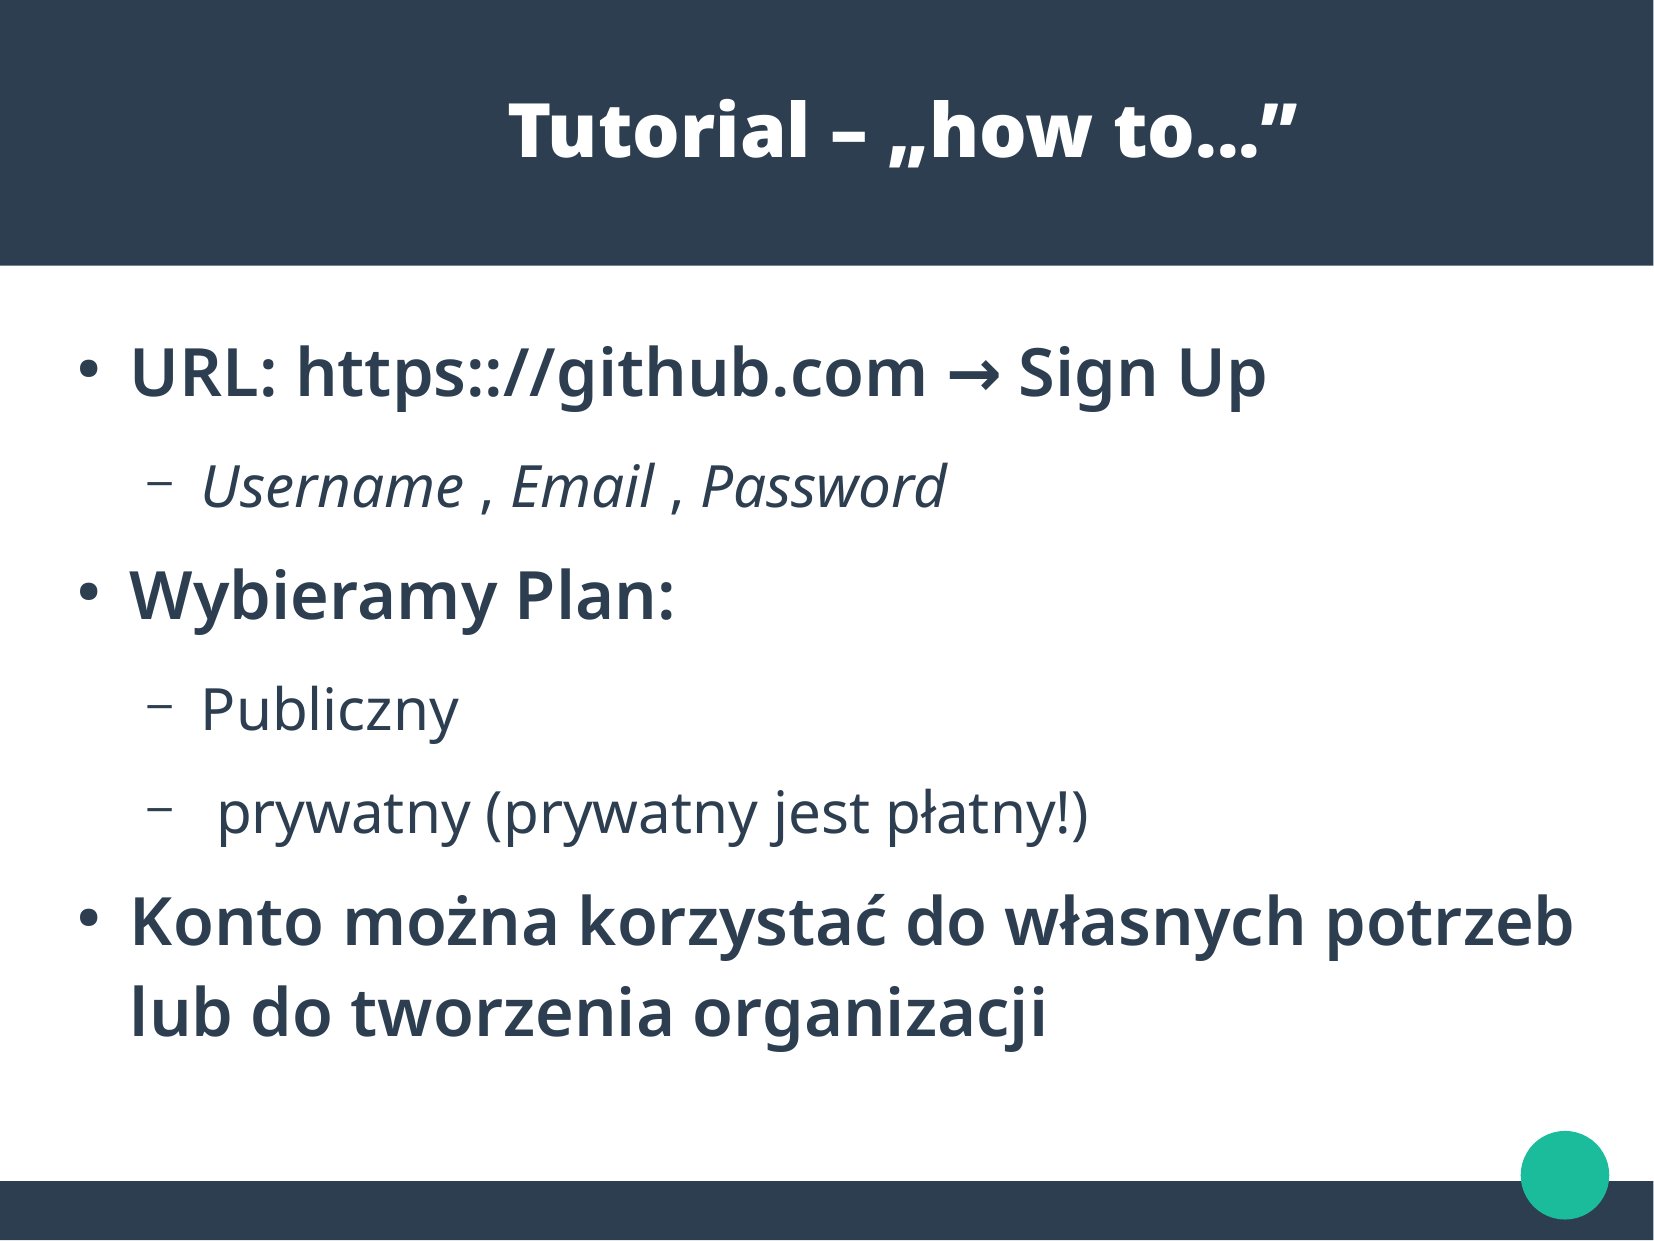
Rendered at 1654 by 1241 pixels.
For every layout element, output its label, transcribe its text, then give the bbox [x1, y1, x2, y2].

title Tutorial – „how to...” [59, 49, 1595, 207]
list URL: https:://github.com → Sign Up Username , Email , Password Wybieramy Plan: Publiczny prywatny (prywatny jest płatny!) Konto można korzystać do własnych potrzeb lub do tworzenia organizacji [59, 324, 1595, 1152]
